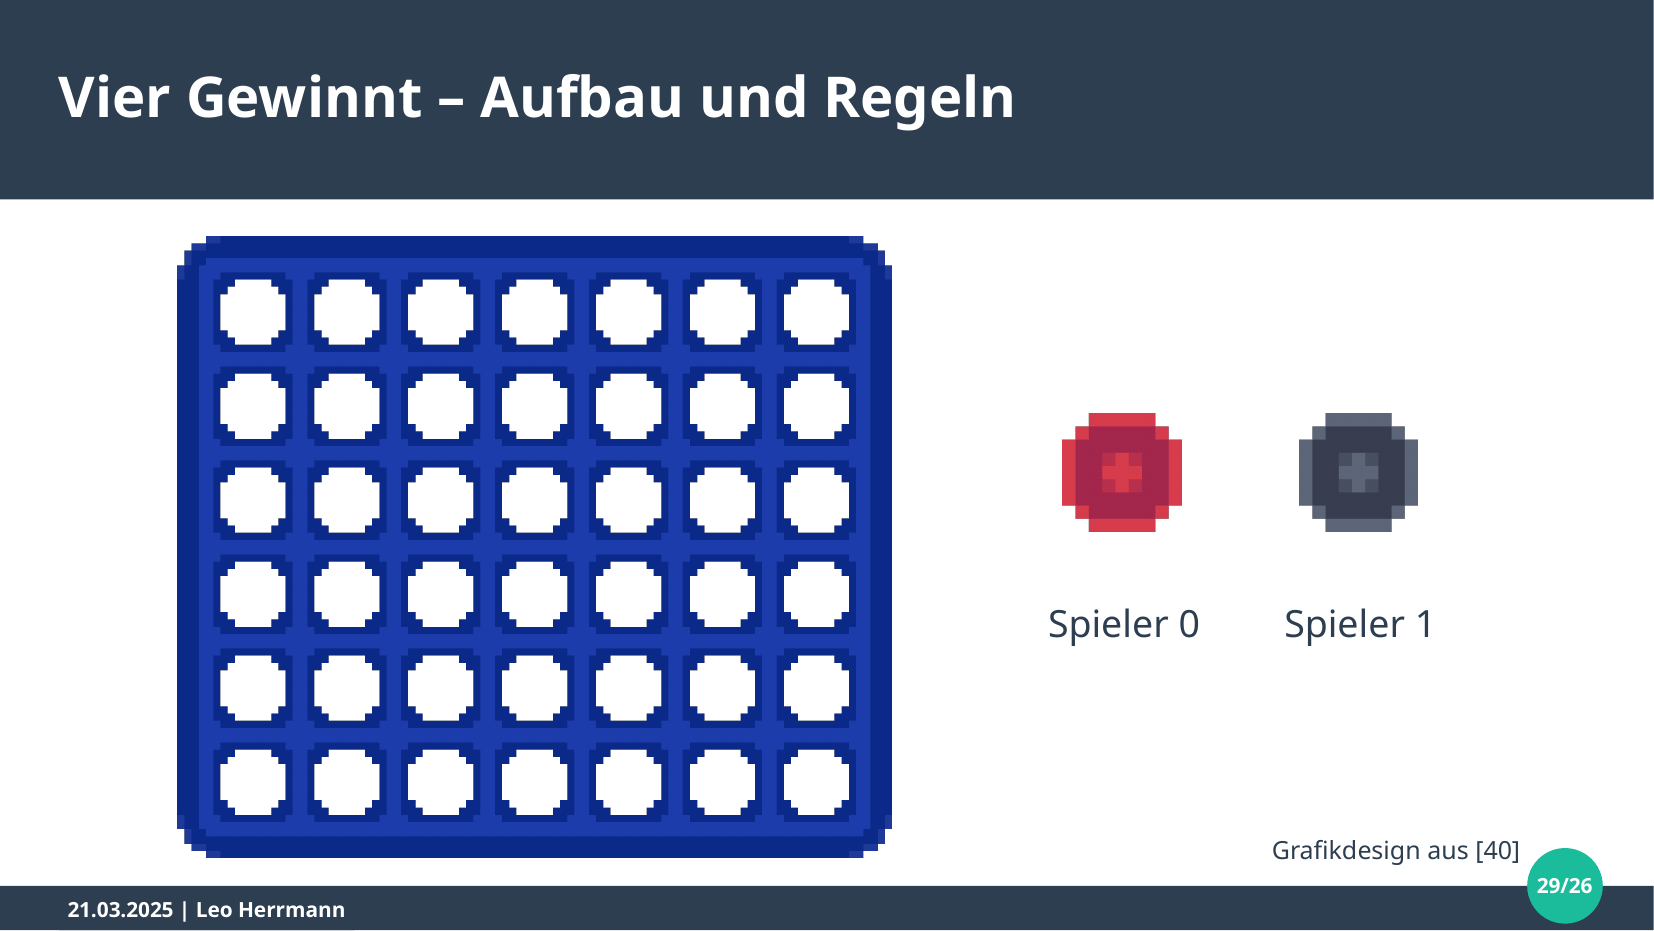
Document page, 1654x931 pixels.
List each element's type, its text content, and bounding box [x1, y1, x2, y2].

title Vier Gewinnt – Aufbau und Regeln [59, 37, 1595, 156]
picture [1299, 413, 1418, 532]
text_box Spieler 1 [1269, 590, 1452, 657]
picture [177, 236, 892, 858]
picture [1062, 413, 1182, 532]
text_box Grafikdesign aus [40] [1257, 825, 1536, 874]
text_box Spieler 0 [1033, 590, 1216, 657]
